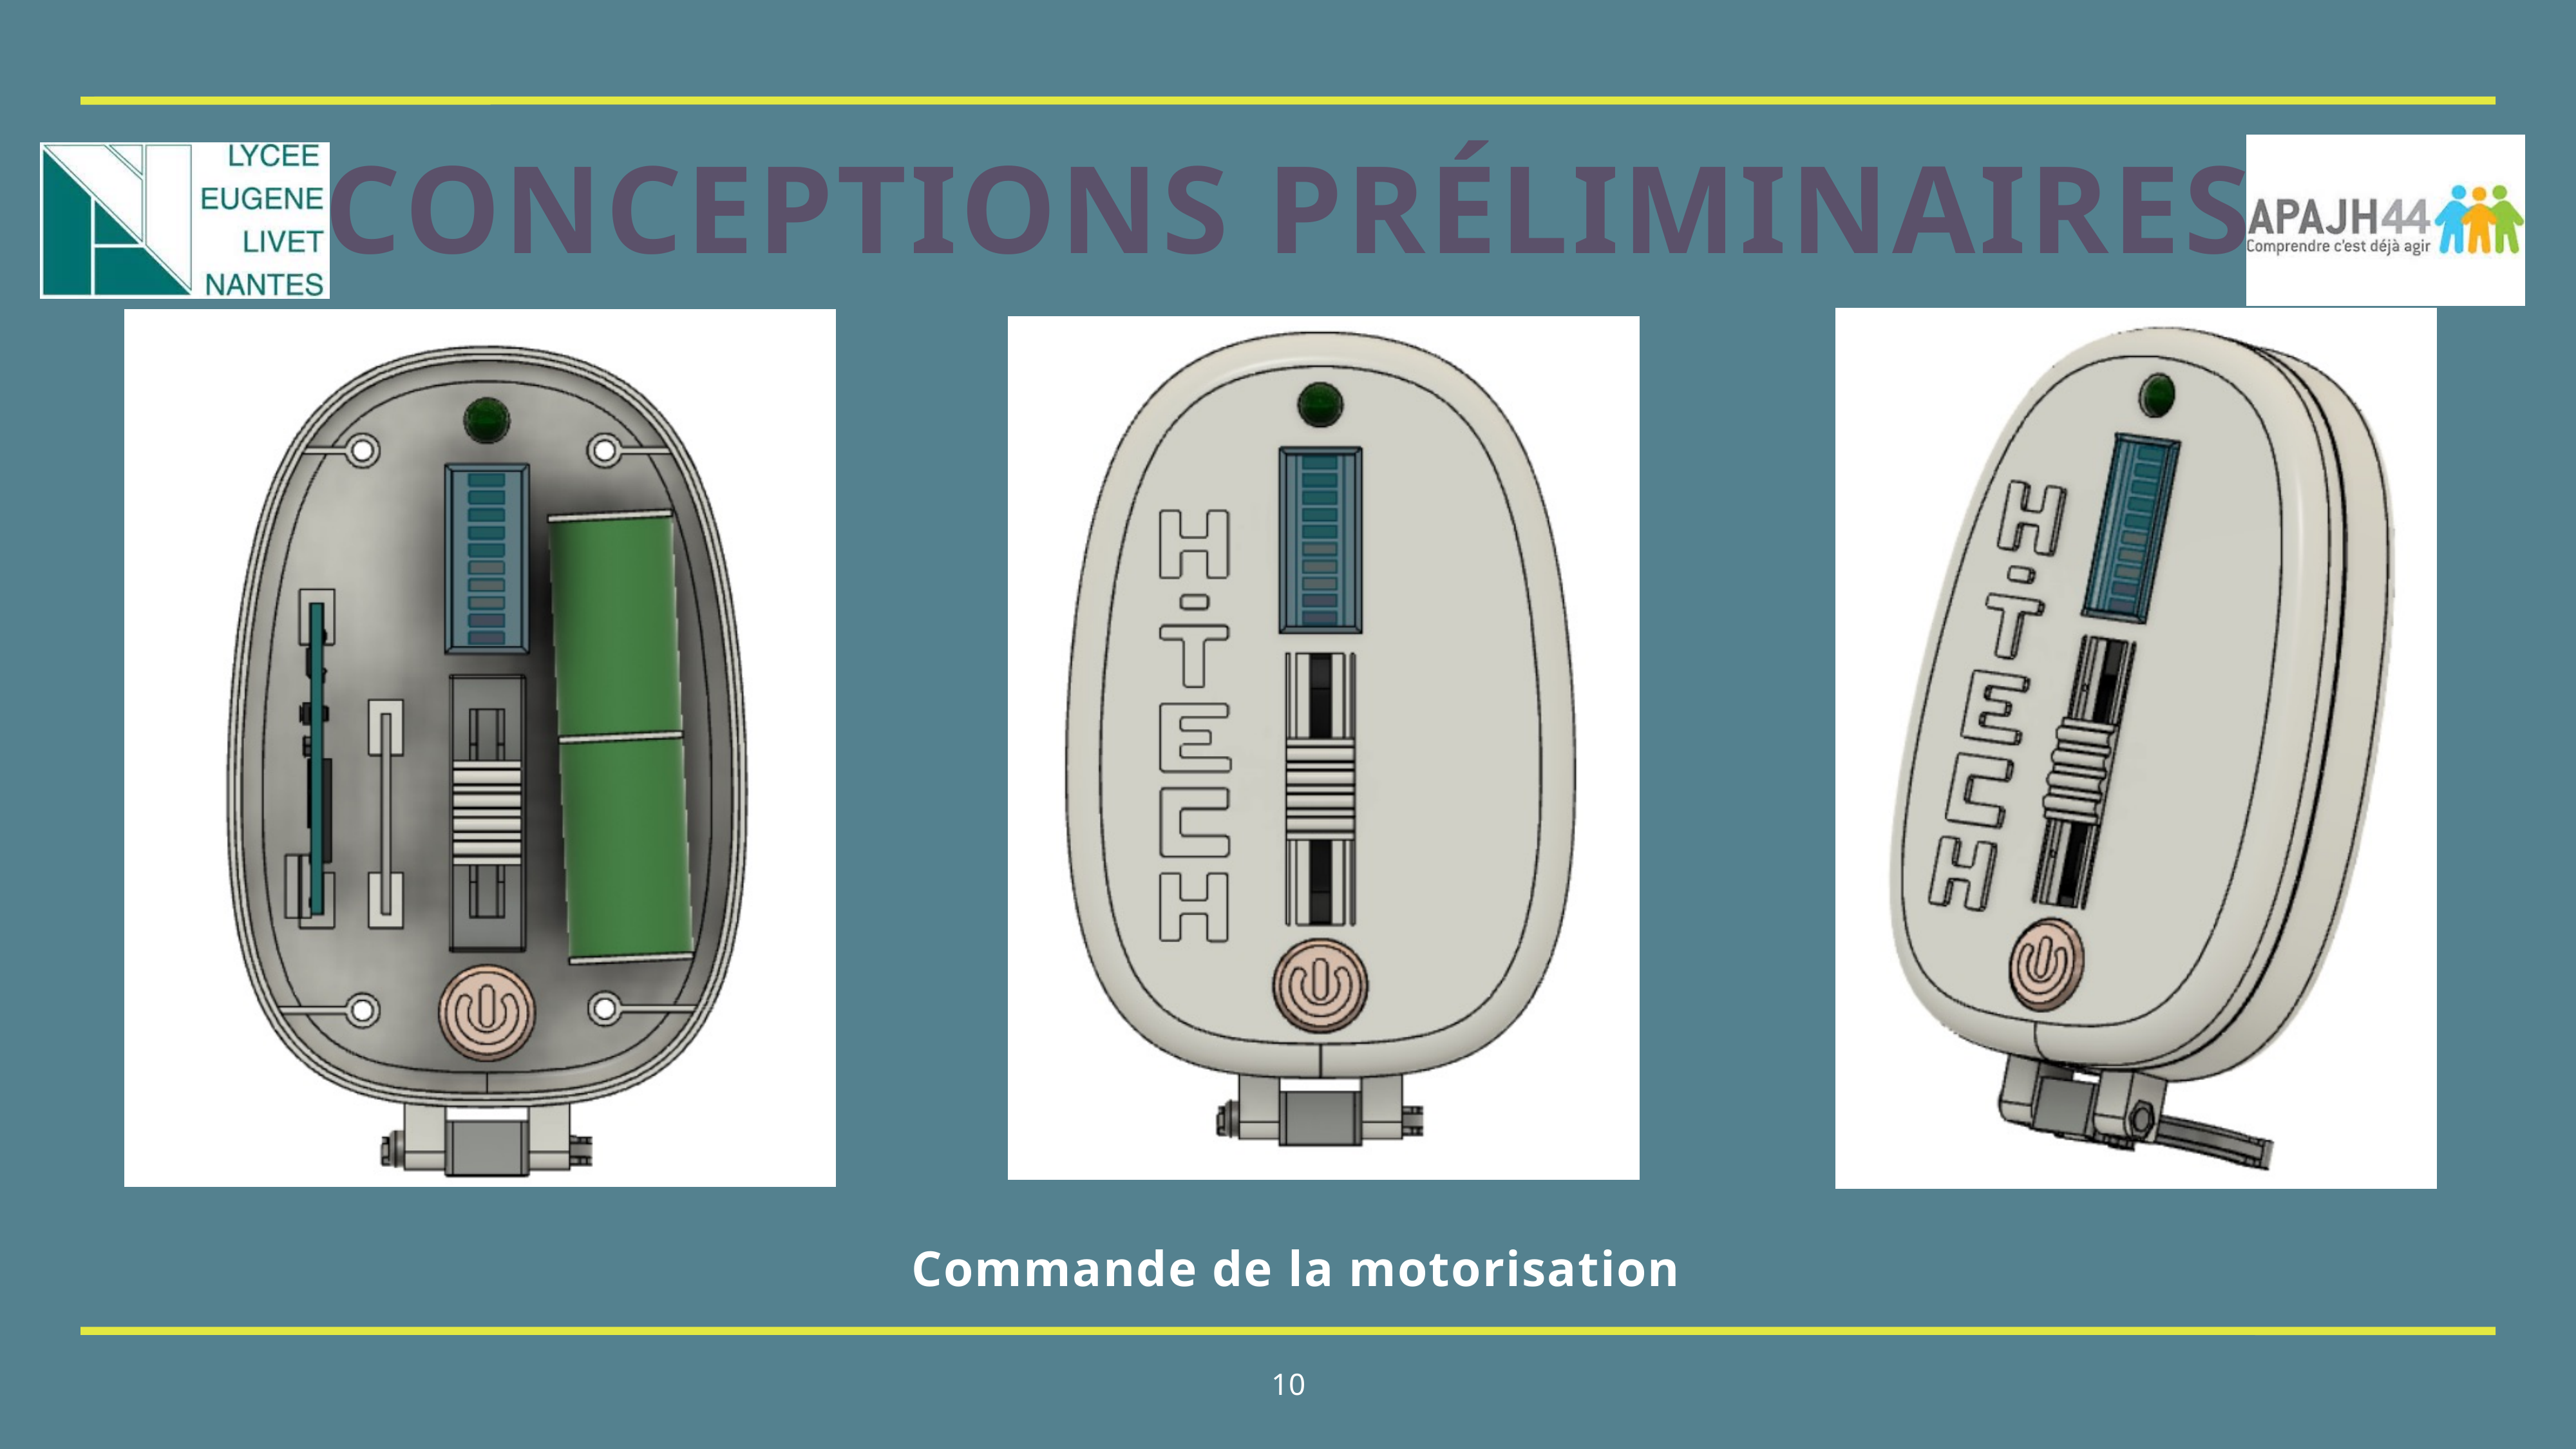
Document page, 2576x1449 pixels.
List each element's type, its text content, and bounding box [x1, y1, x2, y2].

picture [2246, 135, 2525, 307]
picture [124, 309, 836, 1188]
picture [1835, 308, 2437, 1189]
picture [40, 142, 330, 299]
text_box [1265, 1360, 1312, 1412]
picture [1008, 316, 1640, 1180]
title Conceptions préliminaires [221, 124, 2356, 304]
list Commande de la motorisation [229, 1154, 2363, 1302]
